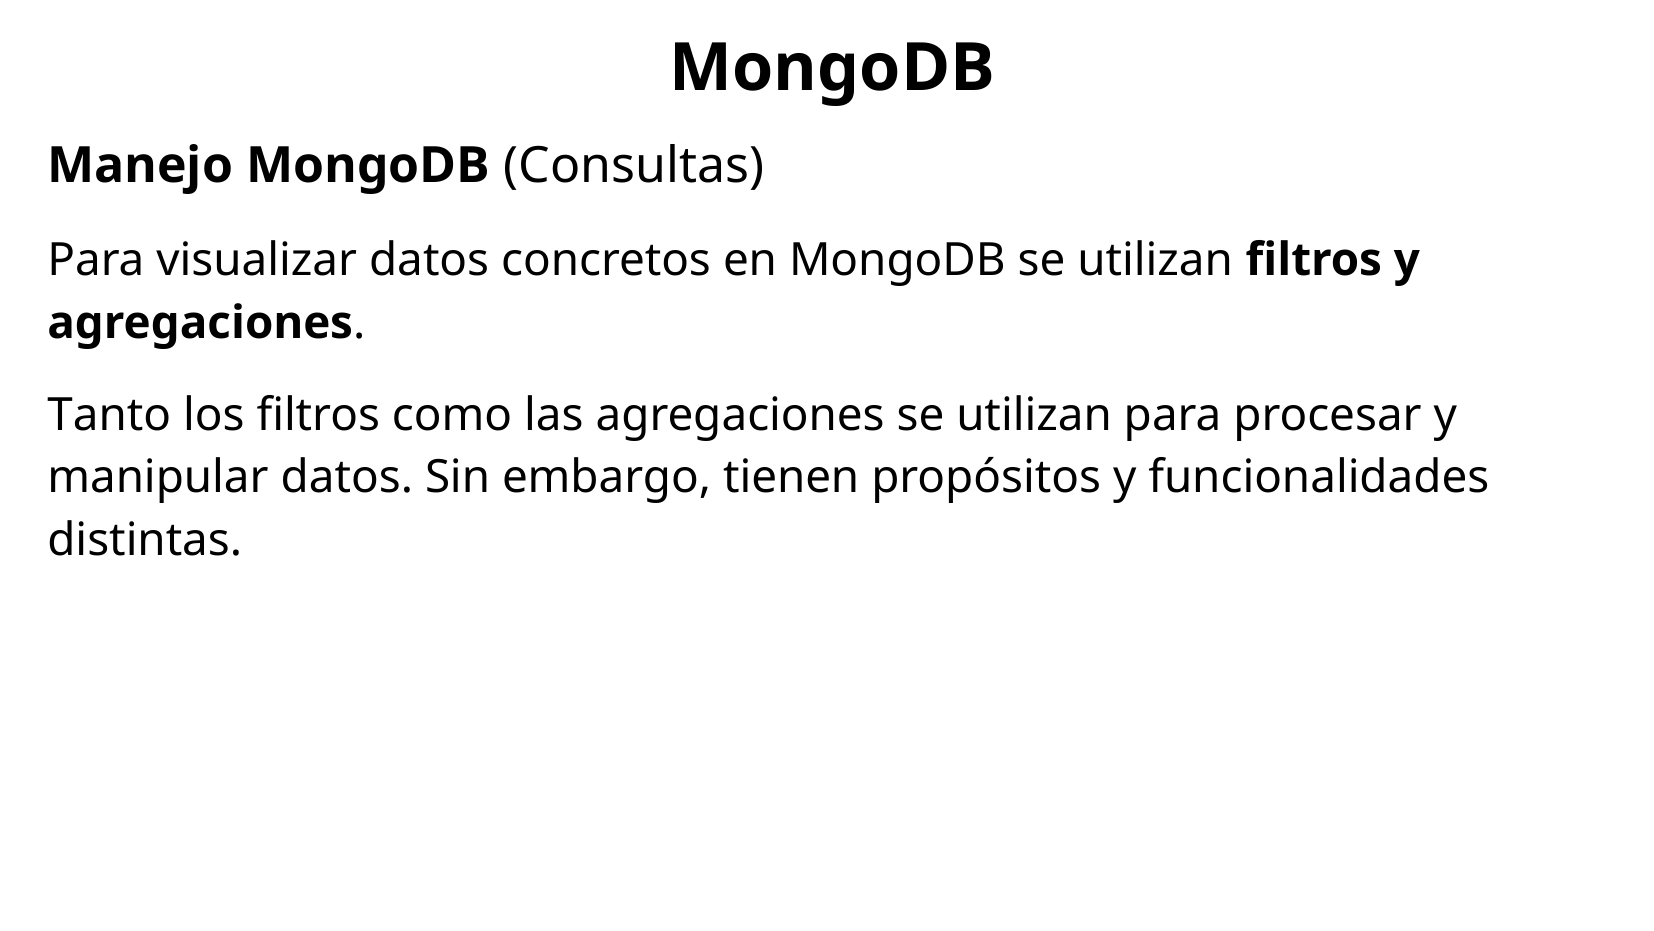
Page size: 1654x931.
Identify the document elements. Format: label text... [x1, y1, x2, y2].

title MongoDB [88, 16, 1577, 113]
list Manejo MongoDB (Consultas) Para visualizar datos concretos en MongoDB se utilizan filtros y agregaciones. Tanto los filtros como las agregaciones se utilizan para procesar y manipular datos. Sin embargo, tienen propósitos y funcionalidades distintas. [47, 128, 1595, 886]
